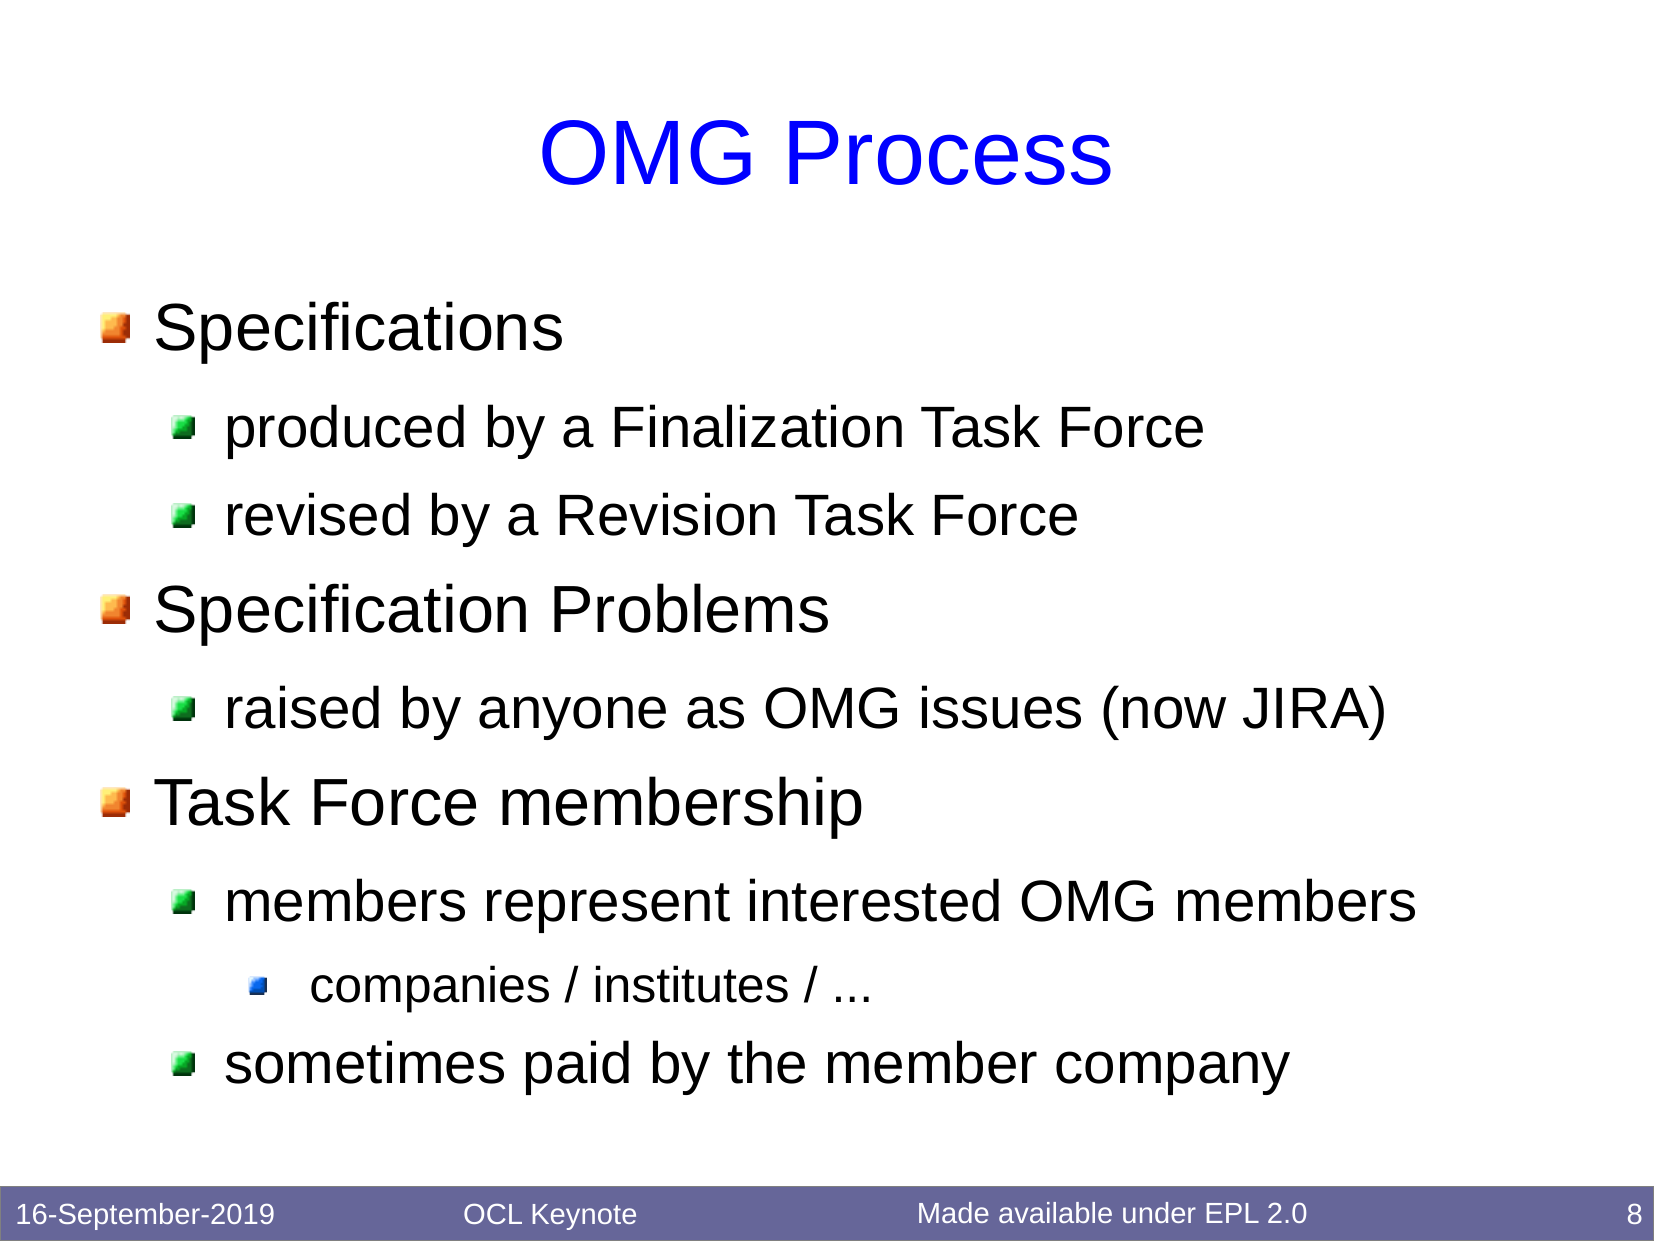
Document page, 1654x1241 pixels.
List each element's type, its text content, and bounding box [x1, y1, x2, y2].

list Specifications produced by a Finalization Task Force revised by a Revision Task Force Specification Problems raised by anyone as OMG issues (now JIRA) Task Force membership members represent interested OMG members companies / institutes / ... sometimes paid by the member company [82, 290, 1571, 1097]
title OMG Process [82, 49, 1571, 257]
